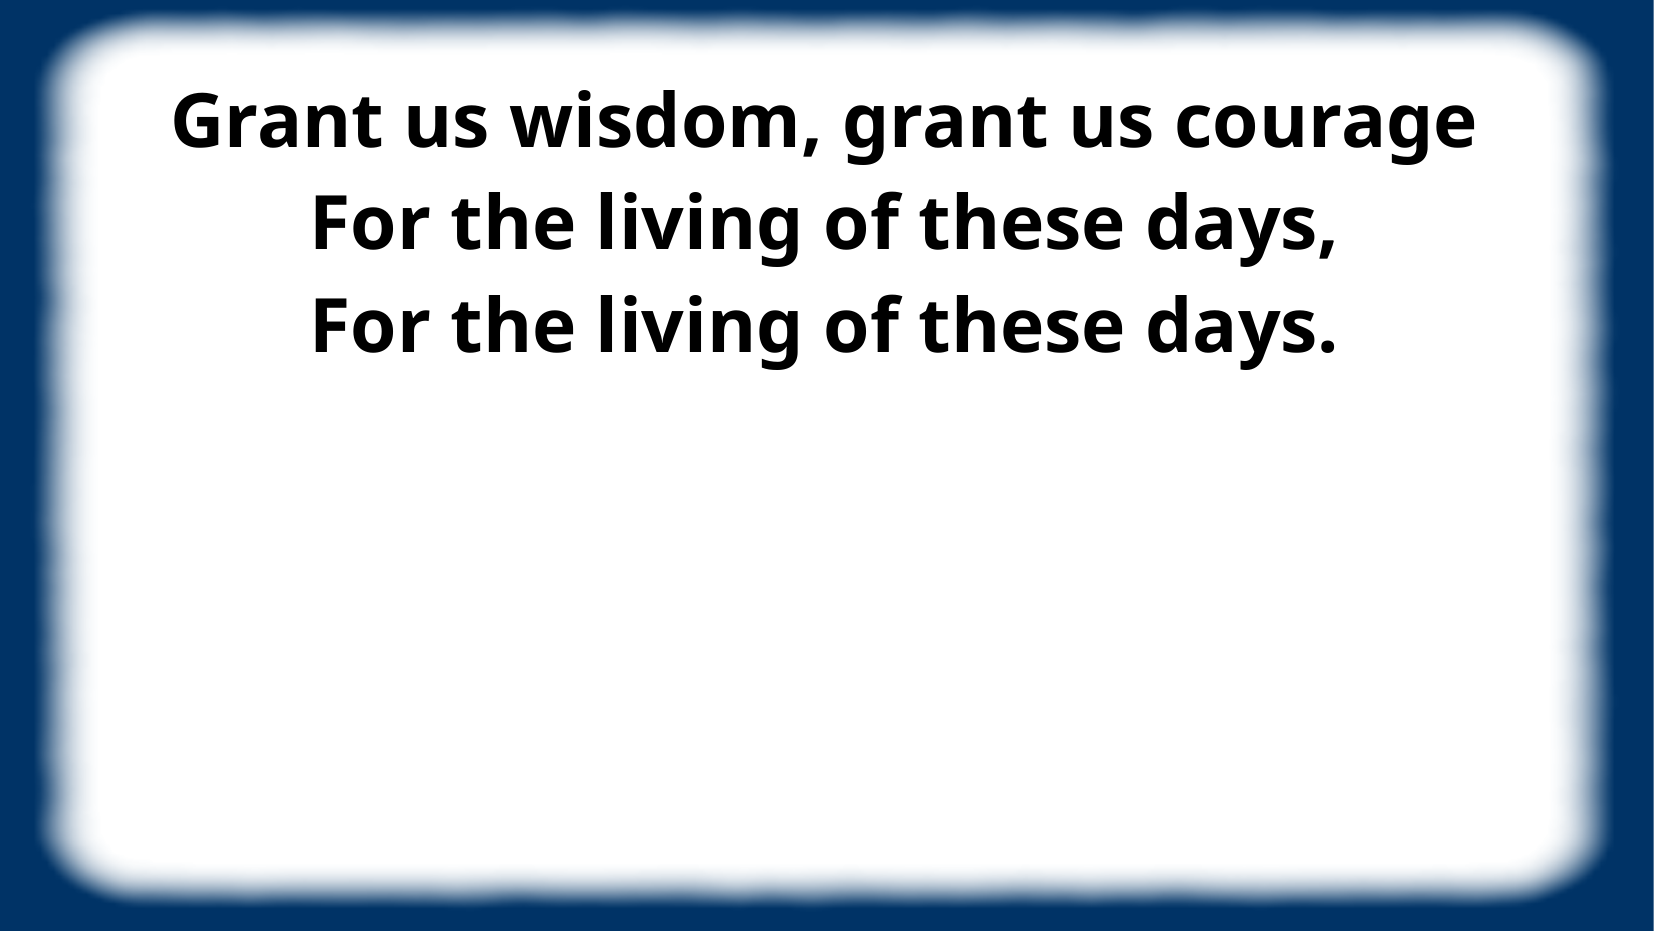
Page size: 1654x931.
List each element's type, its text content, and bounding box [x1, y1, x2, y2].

picture [0, 0, 1654, 931]
text_box Grant us wisdom, grant us courage For the living of these days, For the living of these days. [90, 60, 1561, 375]
